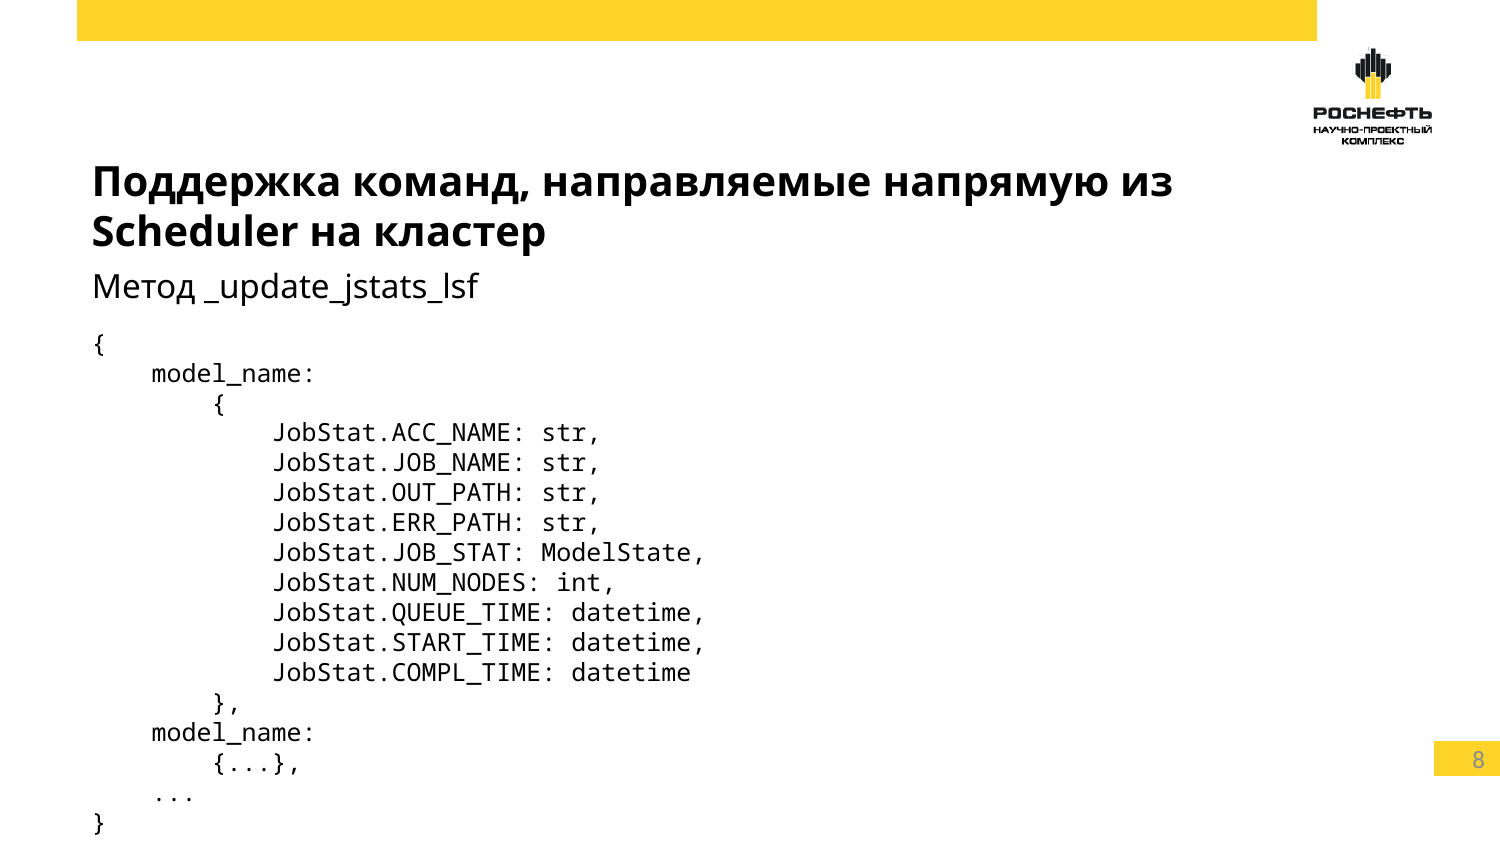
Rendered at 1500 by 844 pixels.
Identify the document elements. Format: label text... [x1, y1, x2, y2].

text_box Метод _update_jstats_lsf [76, 257, 583, 313]
picture [1269, 0, 1500, 236]
text_box { model_name: { JobStat.ACC_NAME: str, JobStat.JOB_NAME: str, JobStat.OUT_PATH: str, JobStat.ERR_PATH: str, JobStat.JOB_STAT: ModelState, JobStat.NUM_NODES: int, JobStat.QUEUE_TIME: datetime, JobStat.START_TIME: datetime, JobStat.COMPL_TIME: datetime }, model_name: {...}, ... } [76, 319, 1484, 844]
text_box Поддержка команд, направляемые напрямую из Scheduler на кластер [76, 147, 1292, 263]
